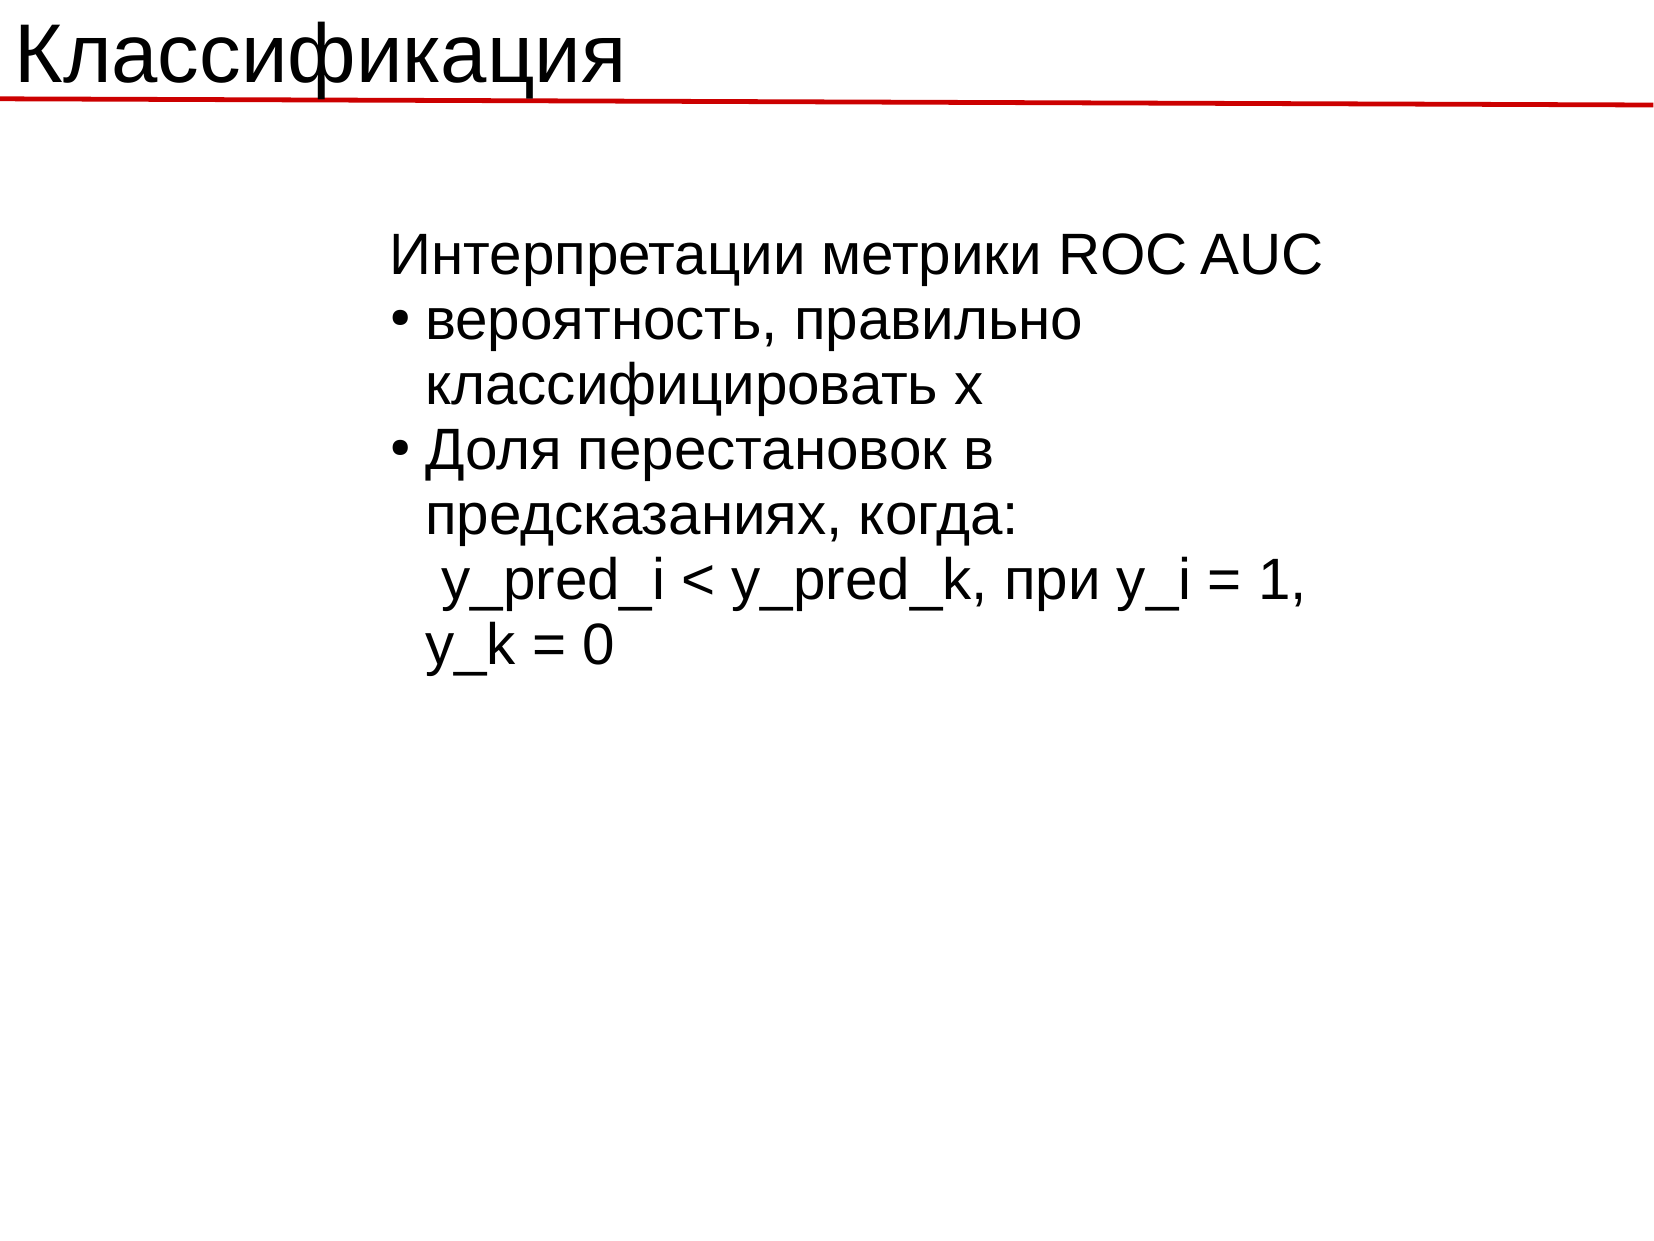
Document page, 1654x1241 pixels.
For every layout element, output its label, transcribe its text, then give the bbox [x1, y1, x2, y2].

text_box Интерпретации метрики ROC AUC вероятность, правильно классифицировать х Доля перестановок в предсказаниях, когда: y_pred_i < y_pred_k, при y_i = 1, y_k = 0 [375, 214, 1416, 685]
text_box Классификация [0, 0, 1171, 111]
